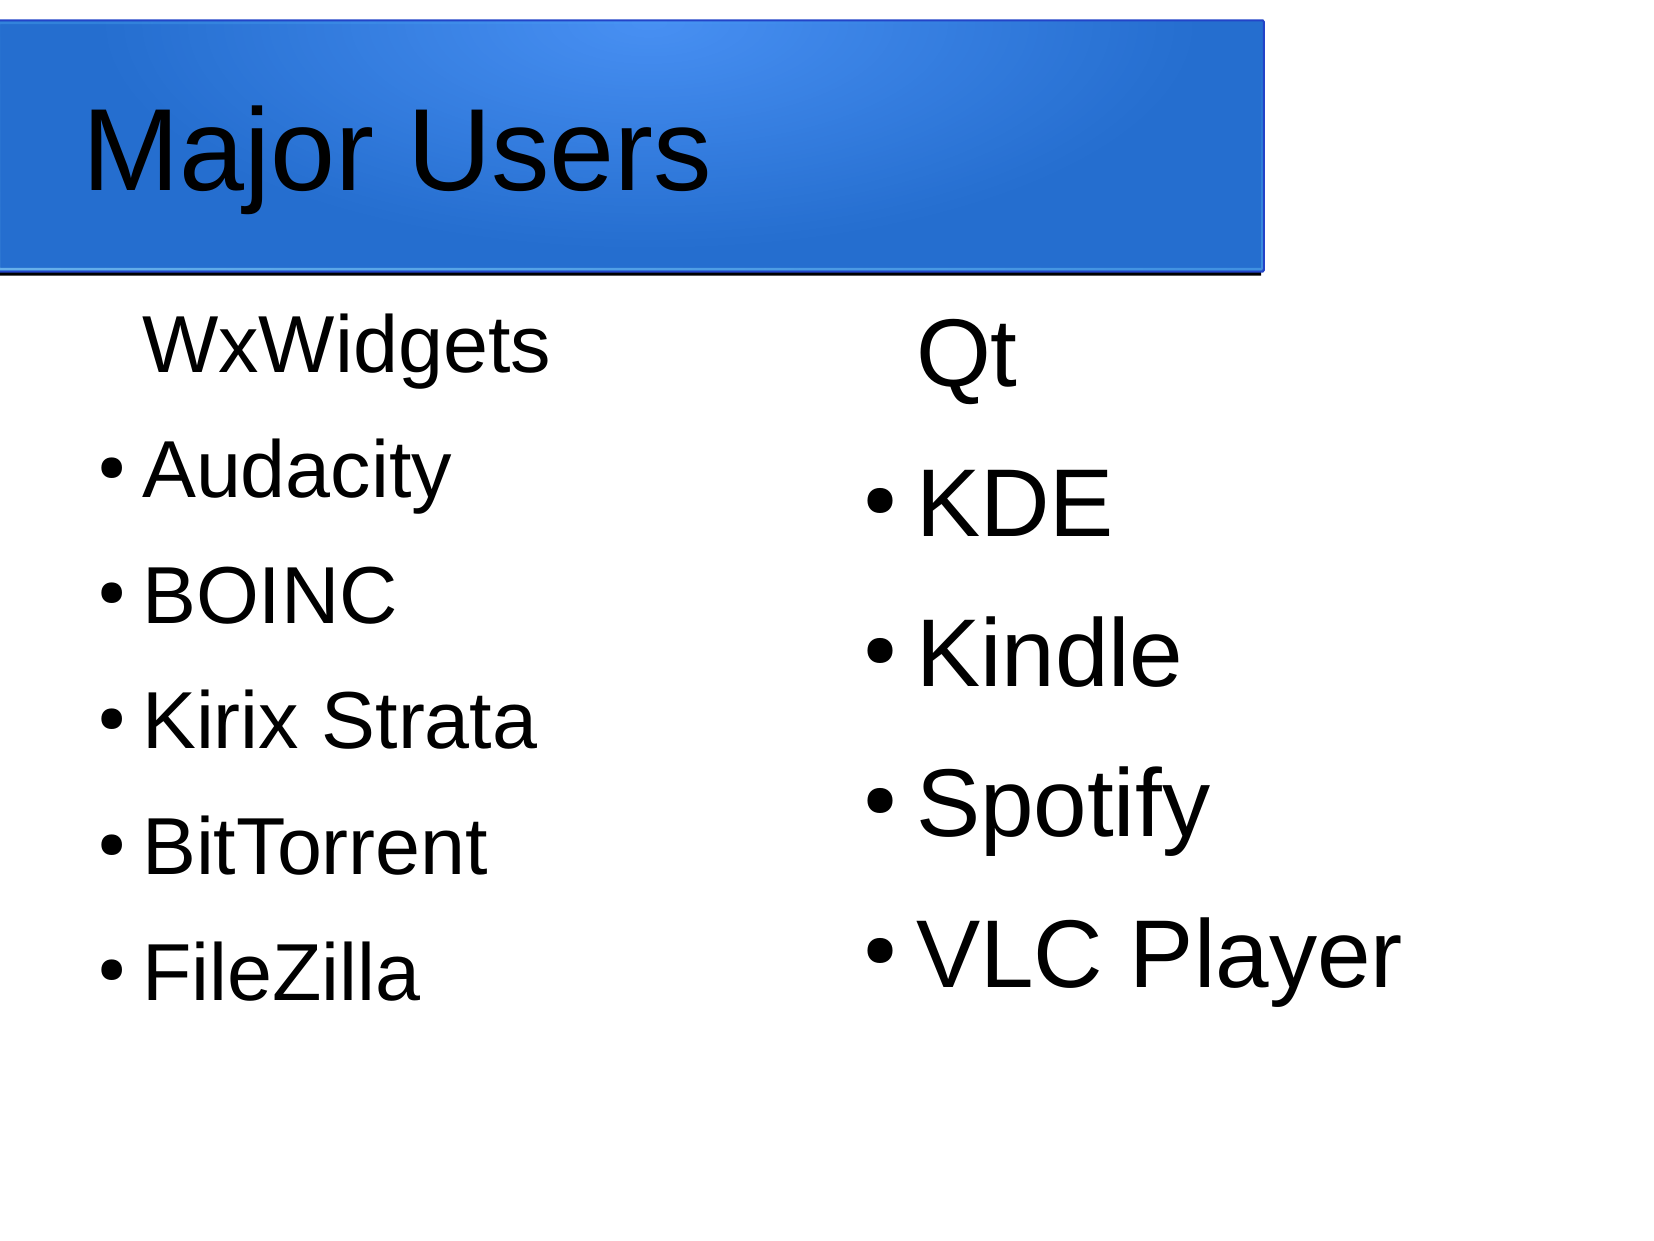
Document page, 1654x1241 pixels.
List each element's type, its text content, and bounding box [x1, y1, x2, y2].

list Qt KDE Kindle Spotify VLC Player [845, 299, 1572, 1019]
title Major Users [82, 47, 1235, 252]
list WxWidgets Audacity BOINC Kirix Strata BitTorrent FileZilla [82, 299, 809, 1019]
